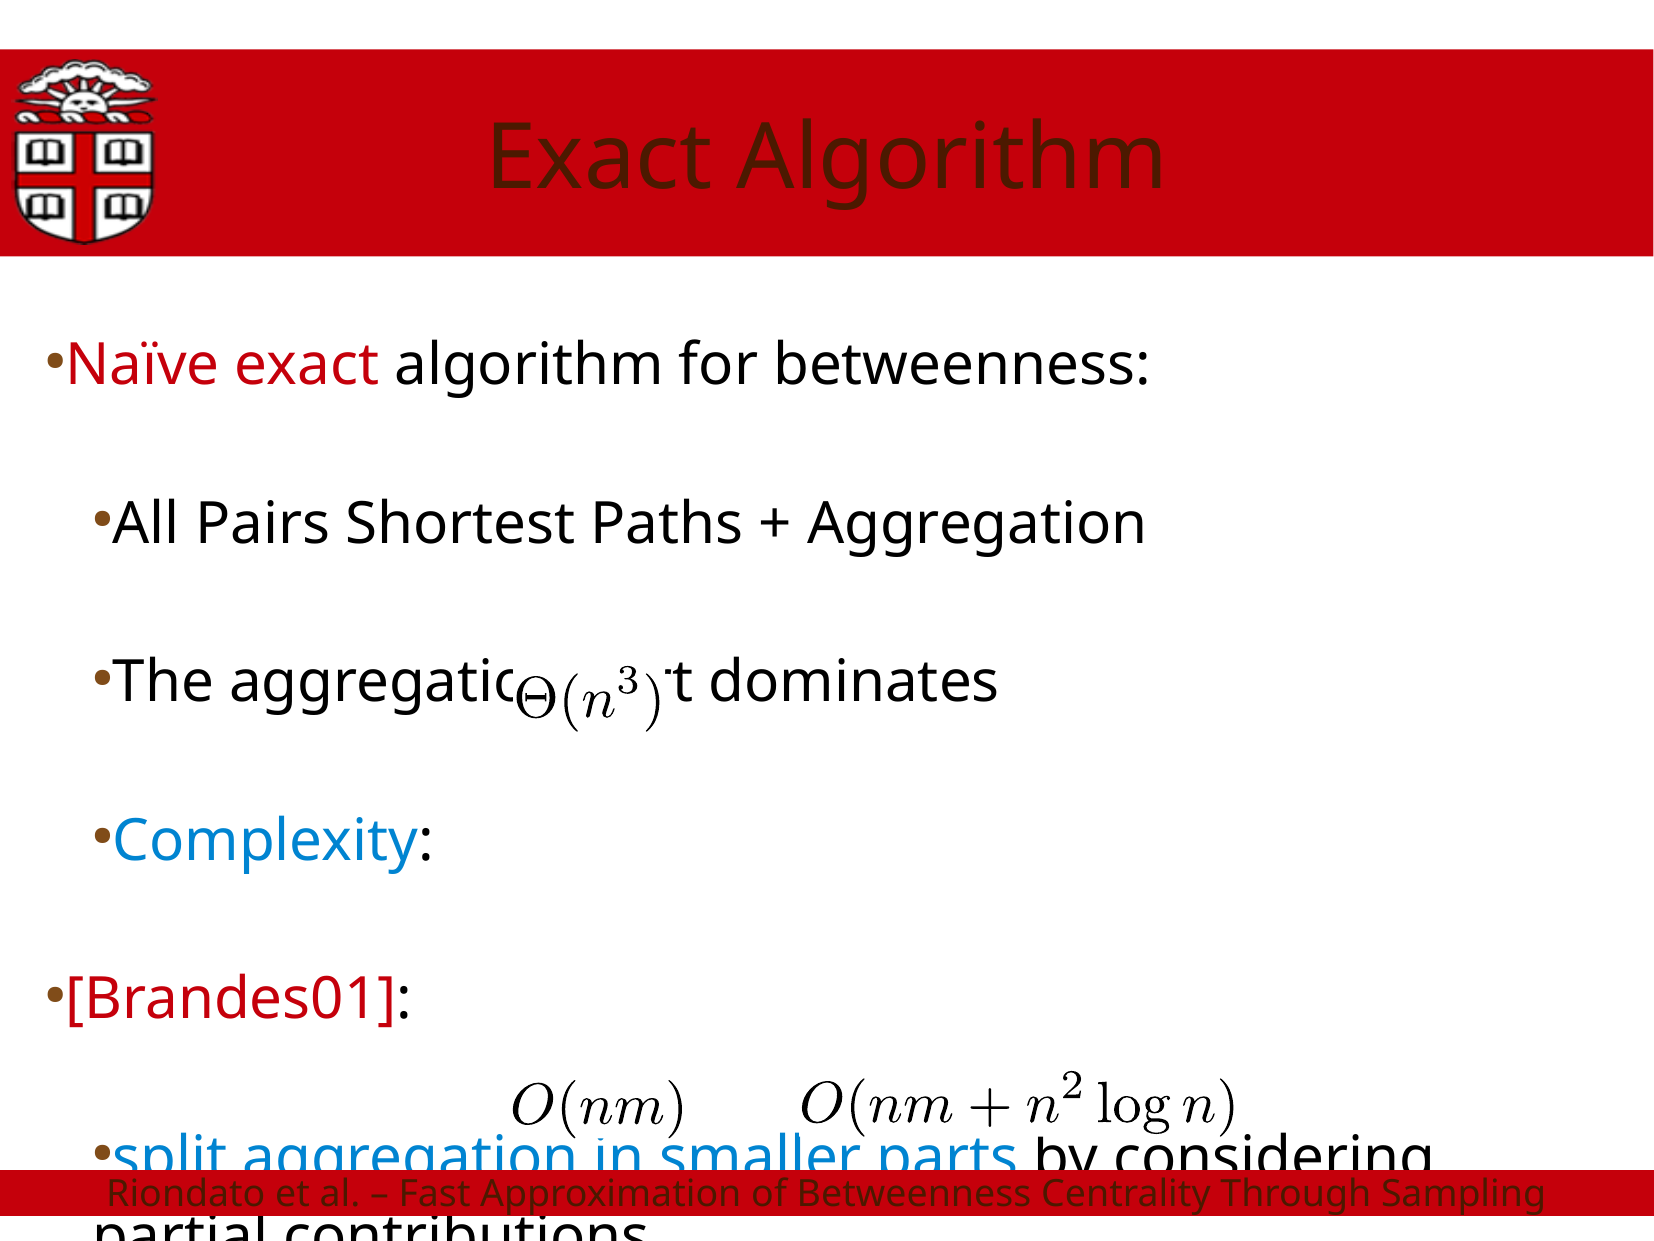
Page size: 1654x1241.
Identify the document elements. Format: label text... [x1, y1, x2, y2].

text_box [510, 1080, 688, 1139]
text_box [513, 665, 666, 732]
text_box [799, 1070, 1240, 1137]
title Exact Algorithm [0, 49, 1654, 257]
text_box Riondato et al. – Fast Approximation of Betweenness Centrality Through Sampling [0, 1170, 1654, 1216]
text_box Naïve exact algorithm for betweenness: All Pairs Shortest Paths + Aggregation The aggregation part dominates Complexity: [Brandes01]: split aggregation in smaller parts by considering partial contributions Complexity: or [30, 315, 1621, 1156]
picture [11, 59, 158, 245]
